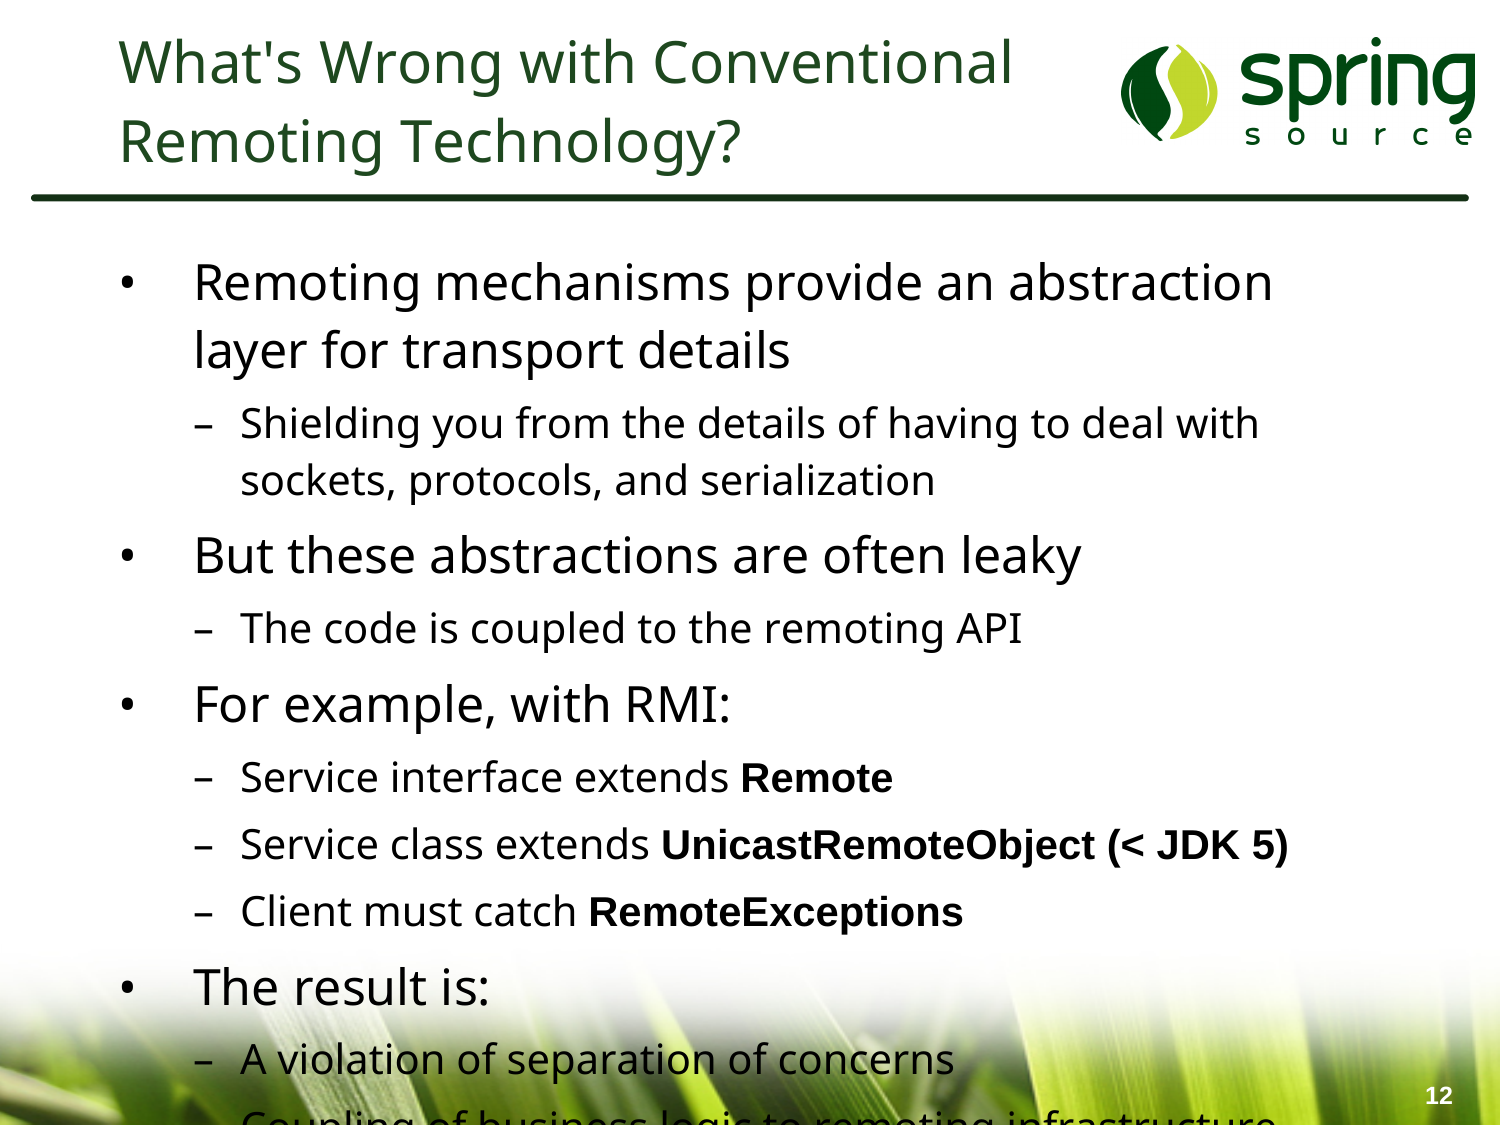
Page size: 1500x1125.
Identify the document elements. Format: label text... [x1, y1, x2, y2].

title What's Wrong with Conventional Remoting Technology? [103, 13, 1136, 177]
picture [0, 944, 1500, 1125]
picture [1136, 37, 1475, 145]
list Remoting mechanisms provide an abstraction layer for transport details Shielding you from the details of having to deal with sockets, protocols, and serialization But these abstractions are often leaky The code is coupled to the remoting API For example, with RMI: Service interface extends Remote Service class extends UnicastRemoteObject (< JDK 5) Client must catch RemoteExceptions The result is: A violation of separation of concerns Coupling of business logic to remoting infrastructure [103, 239, 1394, 1075]
